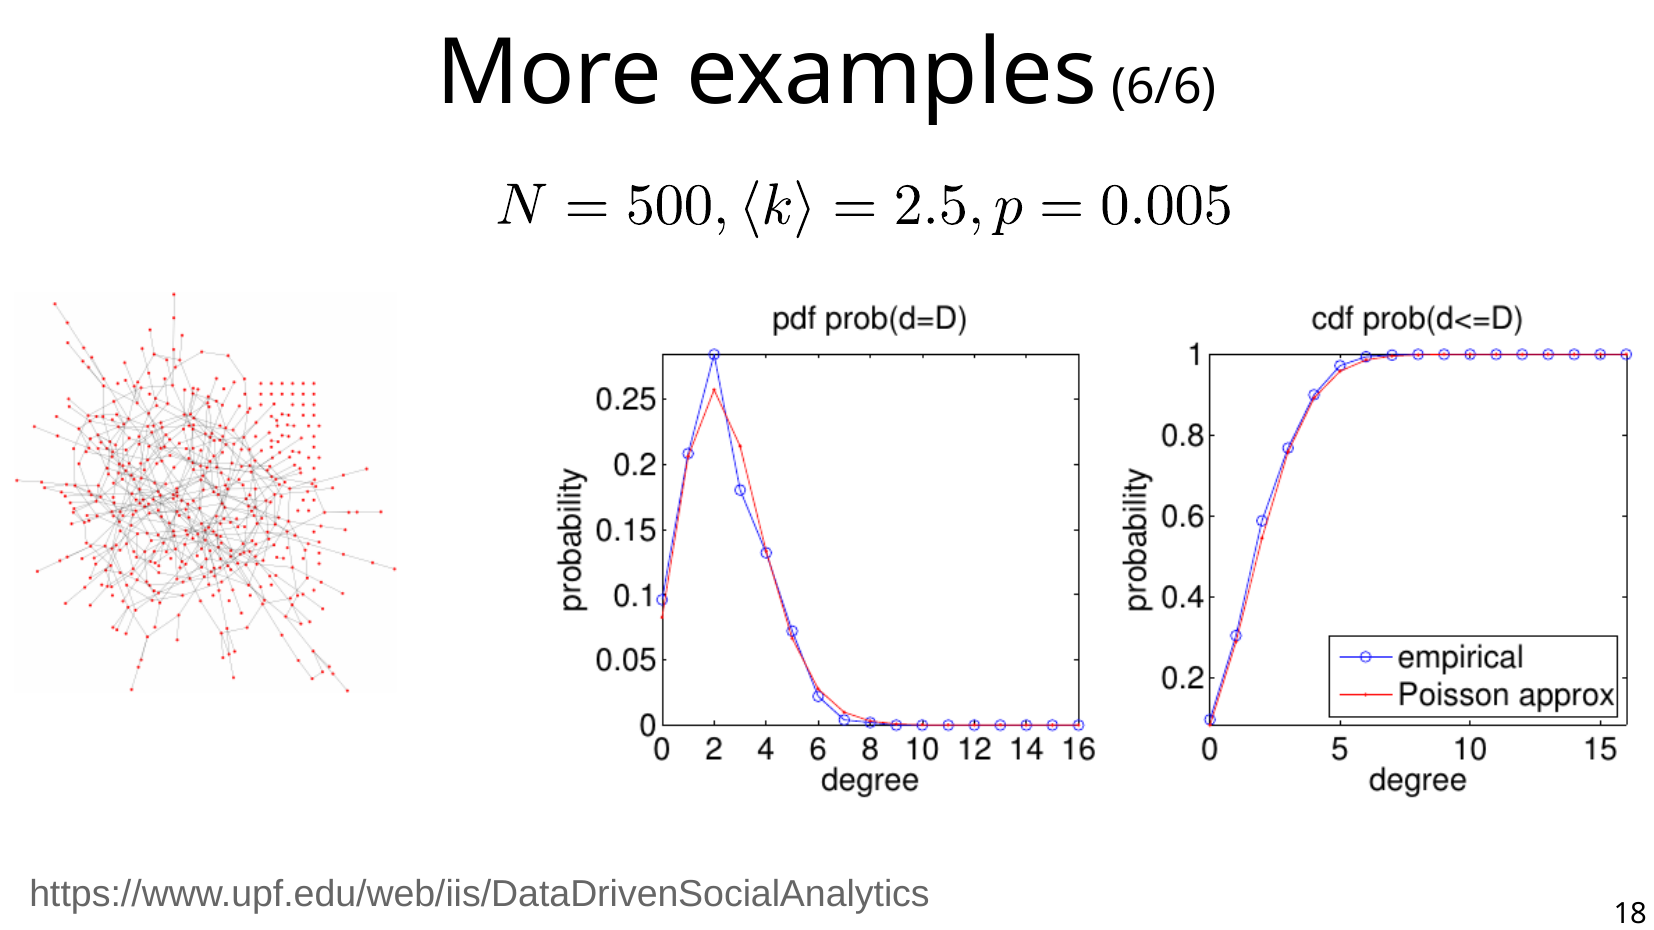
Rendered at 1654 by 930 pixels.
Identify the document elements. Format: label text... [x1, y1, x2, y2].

title More examples (6/6) [82, 1, 1571, 135]
text_box https://www.upf.edu/web/iis/DataDrivenSocialAnalytics [14, 864, 1051, 916]
picture [0, 269, 1653, 814]
text_box [495, 180, 1233, 239]
